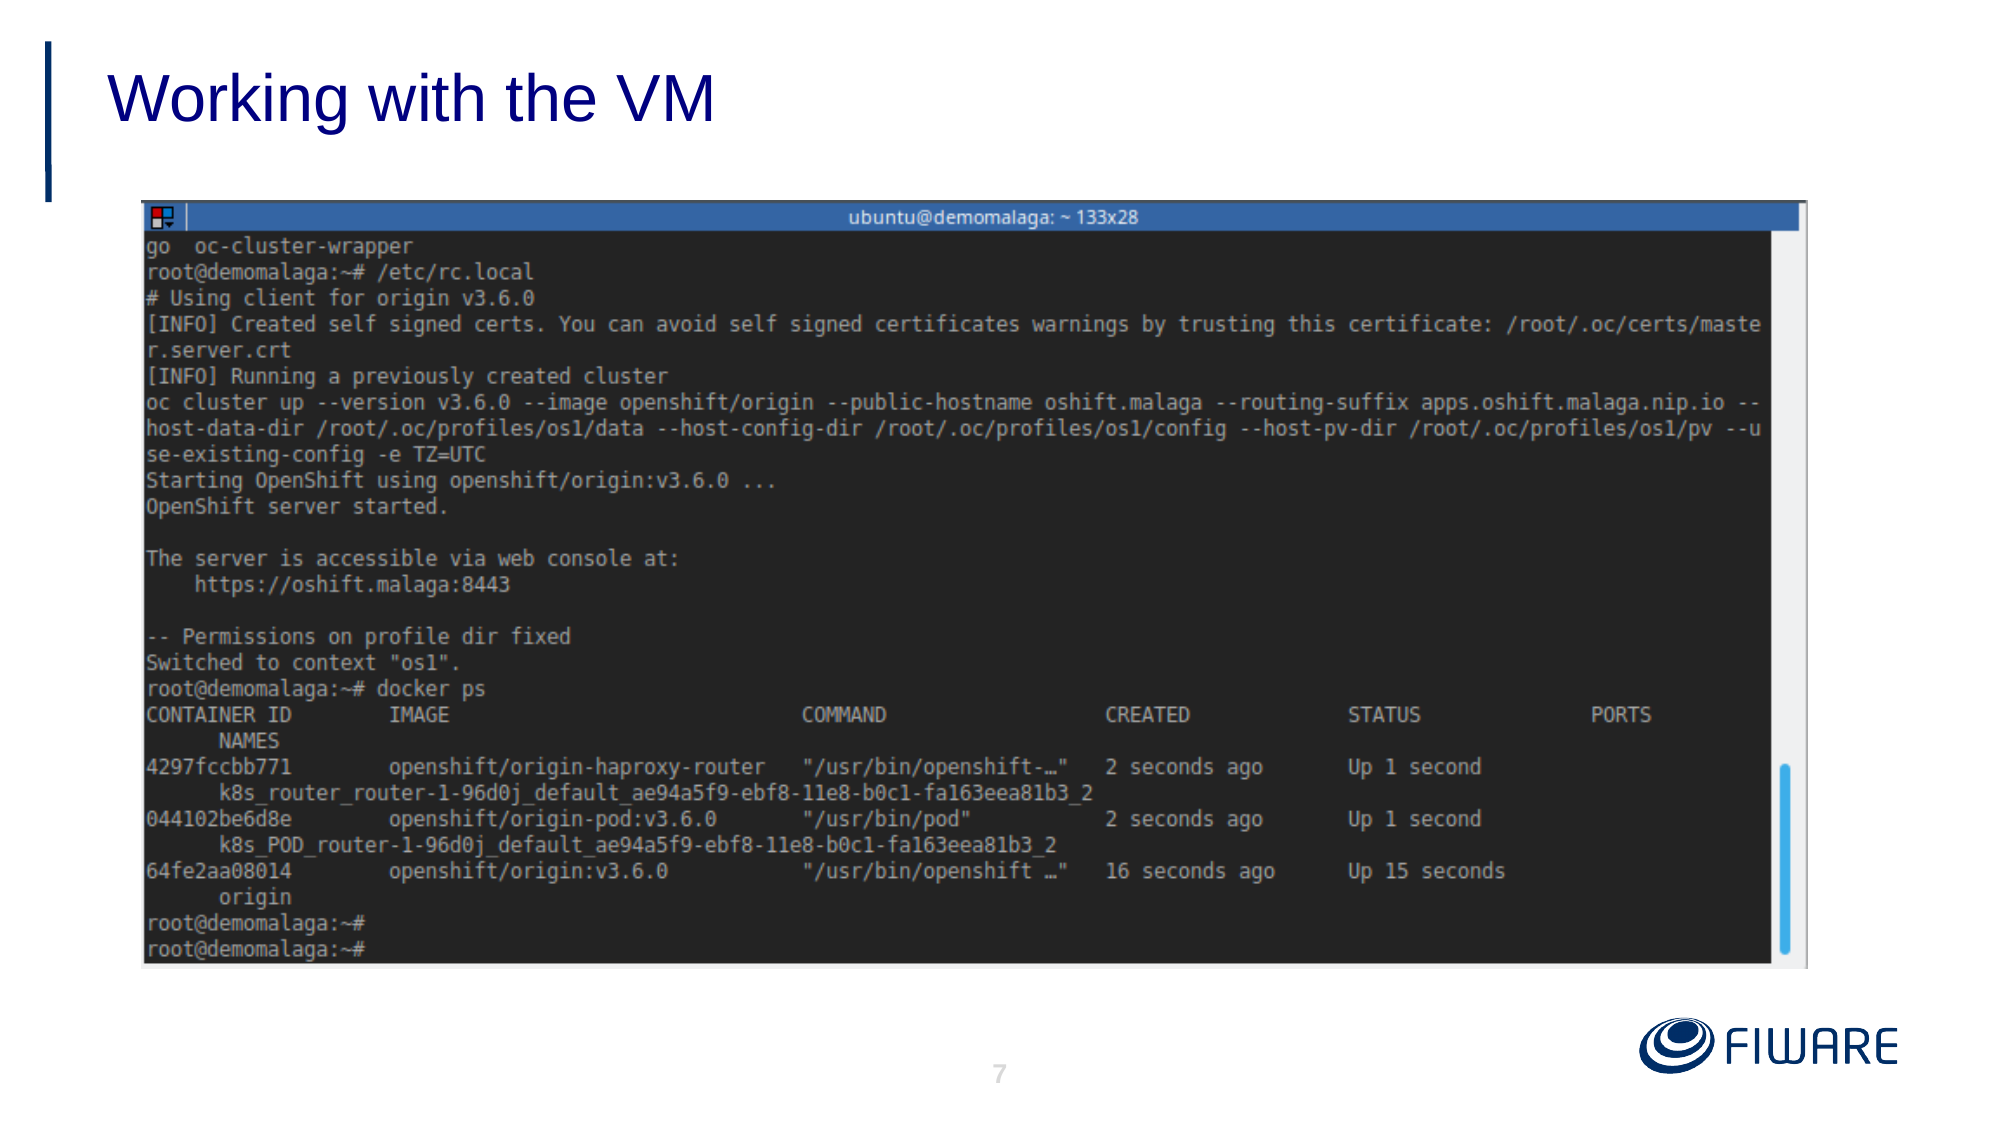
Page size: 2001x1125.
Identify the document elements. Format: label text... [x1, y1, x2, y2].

title Working with the VM [92, 47, 1704, 250]
picture [141, 200, 1808, 969]
slide_number <número> [887, 1042, 1113, 1103]
picture [1635, 1012, 1905, 1077]
